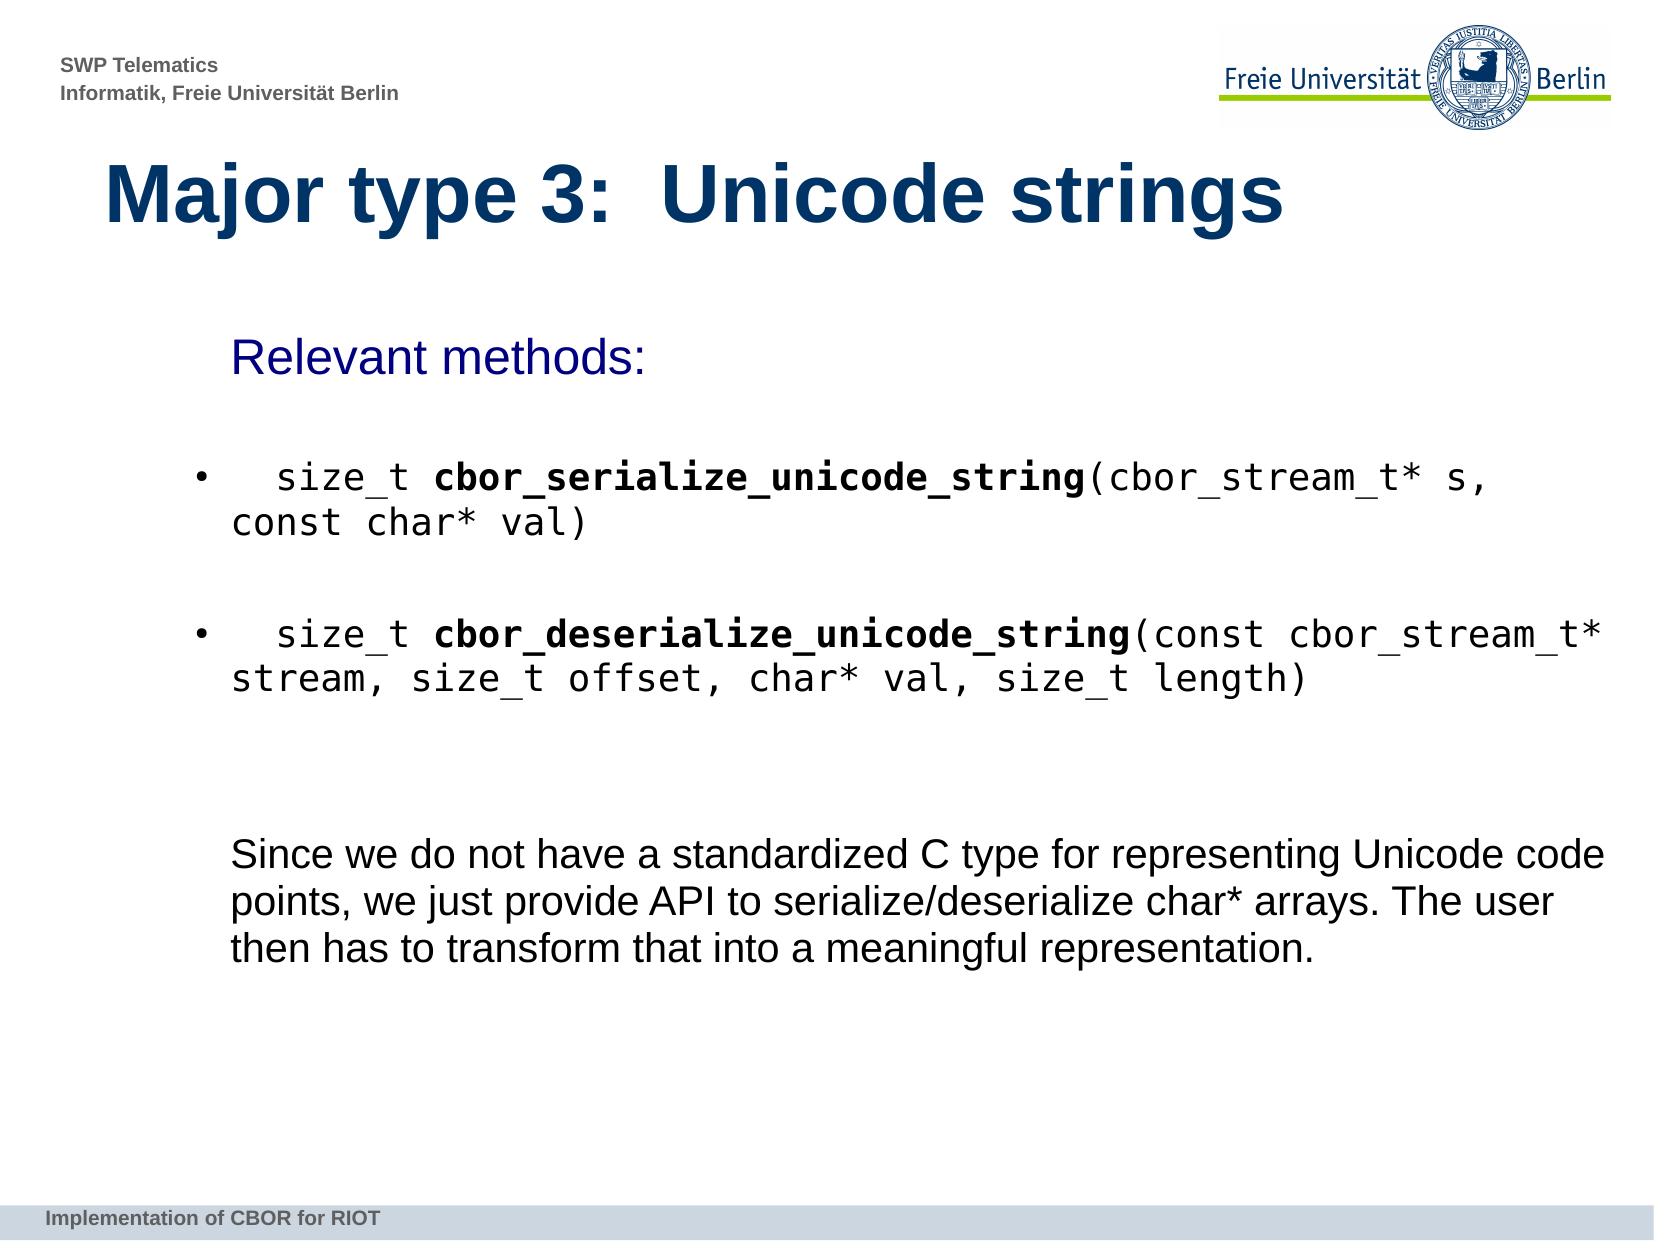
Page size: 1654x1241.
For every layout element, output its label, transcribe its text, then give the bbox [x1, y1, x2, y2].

picture [1219, 25, 1611, 130]
list Relevant methods: size_t cbor_serialize_unicode_string(cbor_stream_t* s, const char* val) size_t cbor_deserialize_unicode_string(const cbor_stream_t* stream, size_t offset, char* val, size_t length) Since we do not have a standardized C type for representing Unicode code points, we just provide API to serialize/deserialize char* arrays. The user then has to transform that into a meaningful representation. [195, 270, 1609, 1126]
title Major type 3: Unicode strings [45, 147, 1609, 260]
